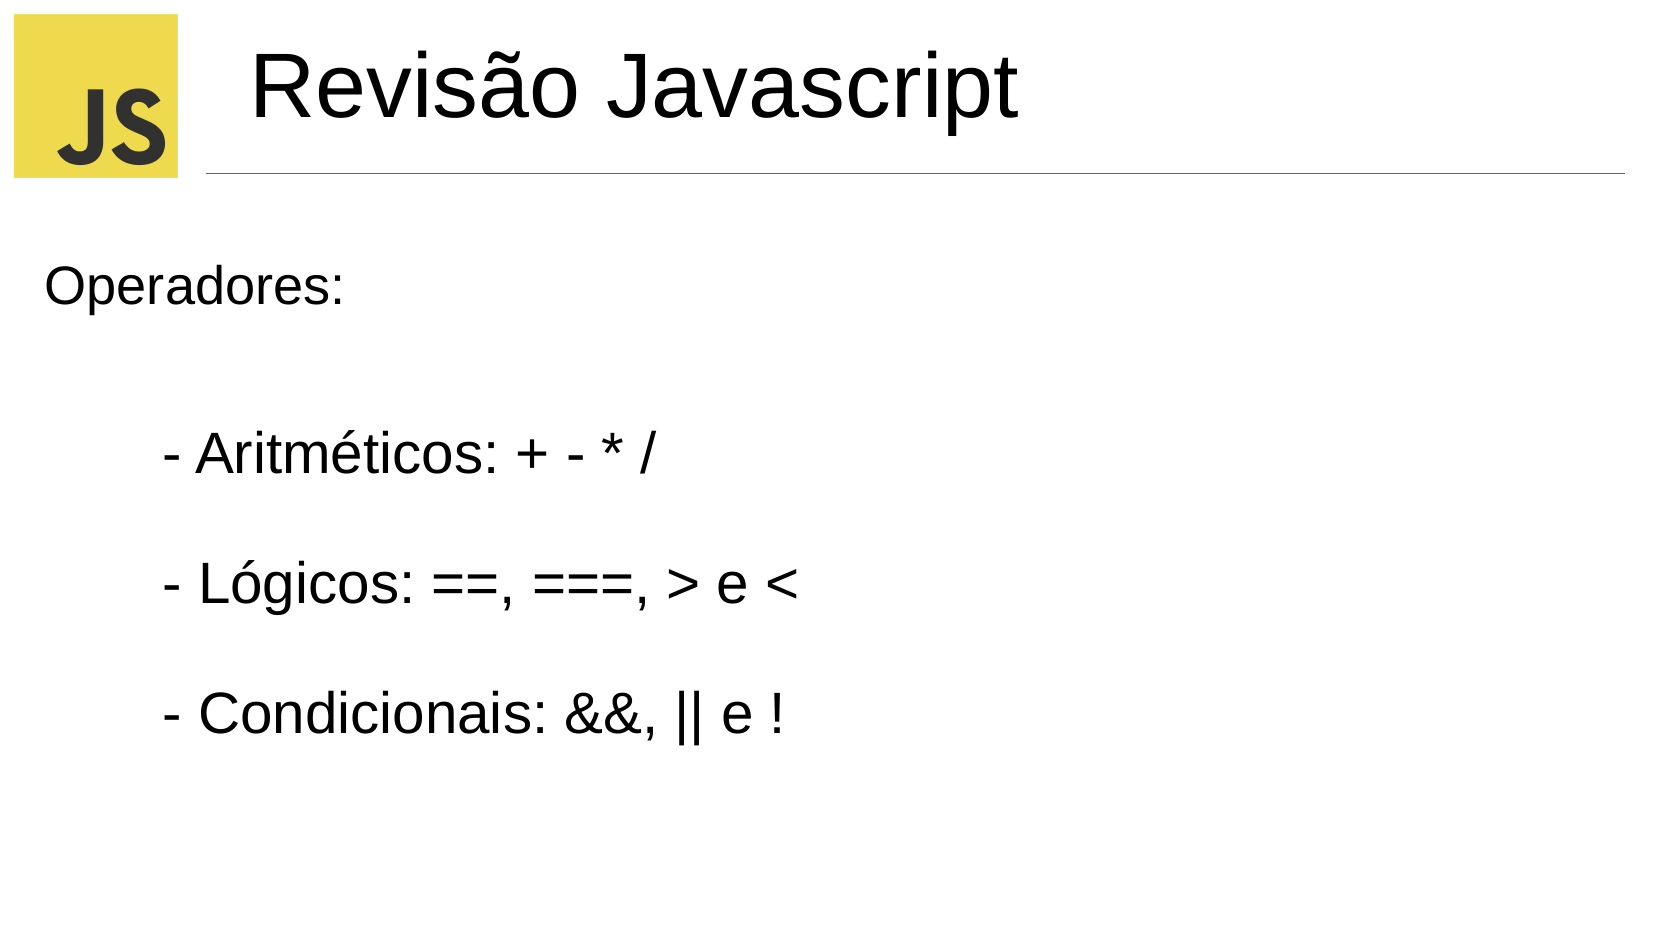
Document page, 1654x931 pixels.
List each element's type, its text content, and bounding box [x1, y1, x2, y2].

title Revisão Javascript [249, 7, 1654, 164]
text_box Operadores: [29, 248, 768, 385]
picture [14, 14, 178, 178]
text_box - Aritméticos: + - * / - Lógicos: ==, ===, > e < - Condicionais: &&, || e ! [147, 413, 1447, 857]
